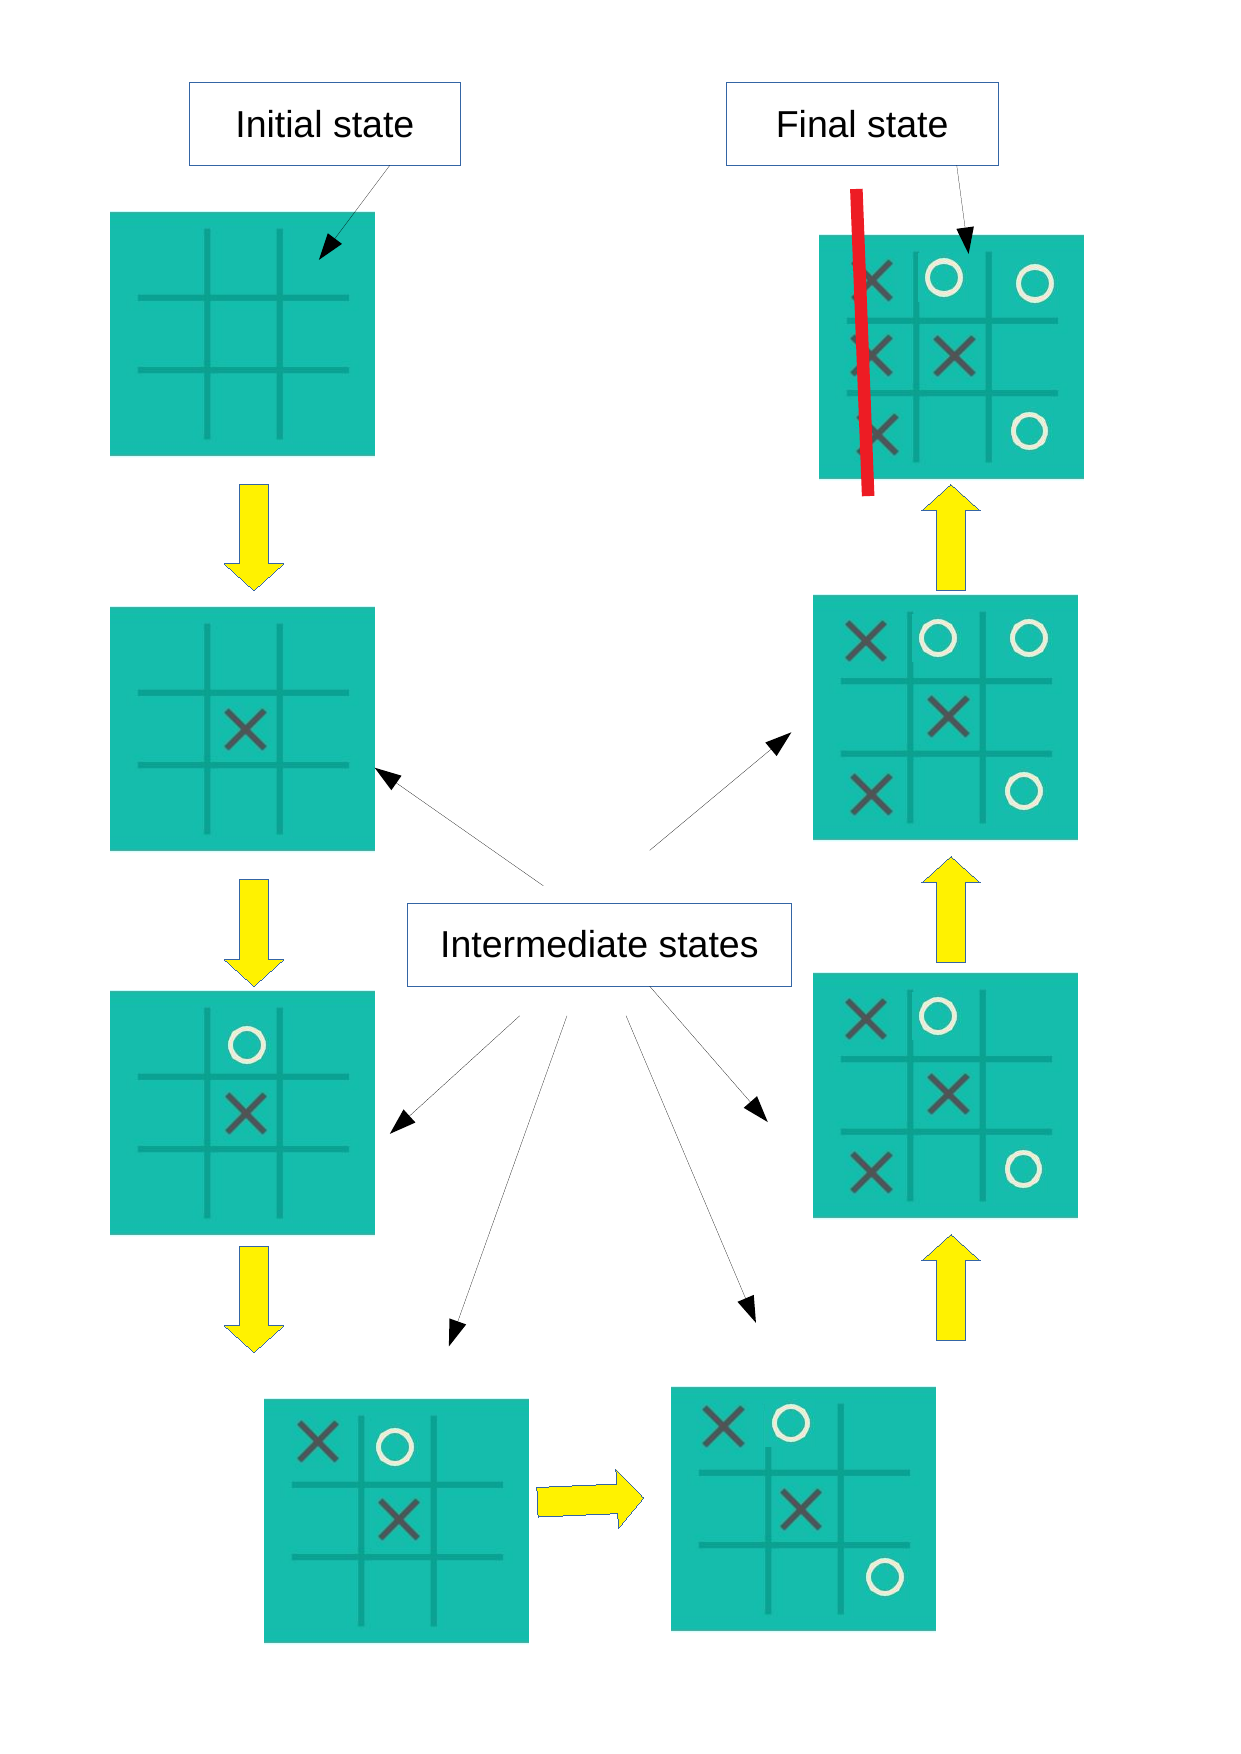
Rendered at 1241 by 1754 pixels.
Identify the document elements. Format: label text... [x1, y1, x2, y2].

text_box Initial state [189, 82, 461, 166]
picture [813, 594, 1078, 842]
text_box [536, 1469, 644, 1529]
text_box [921, 1234, 981, 1341]
picture [671, 1386, 936, 1633]
text_box [224, 484, 284, 591]
picture [110, 990, 375, 1237]
picture [813, 972, 1078, 1220]
text_box [921, 484, 981, 591]
picture [865, 234, 1084, 482]
text_box [921, 856, 981, 963]
picture [264, 1398, 529, 1645]
text_box Final state [726, 82, 999, 166]
text_box Intermediate states [407, 903, 792, 987]
picture [110, 606, 375, 853]
picture [110, 211, 375, 458]
text_box [224, 1246, 284, 1353]
picture [819, 234, 861, 482]
text_box [224, 879, 284, 987]
